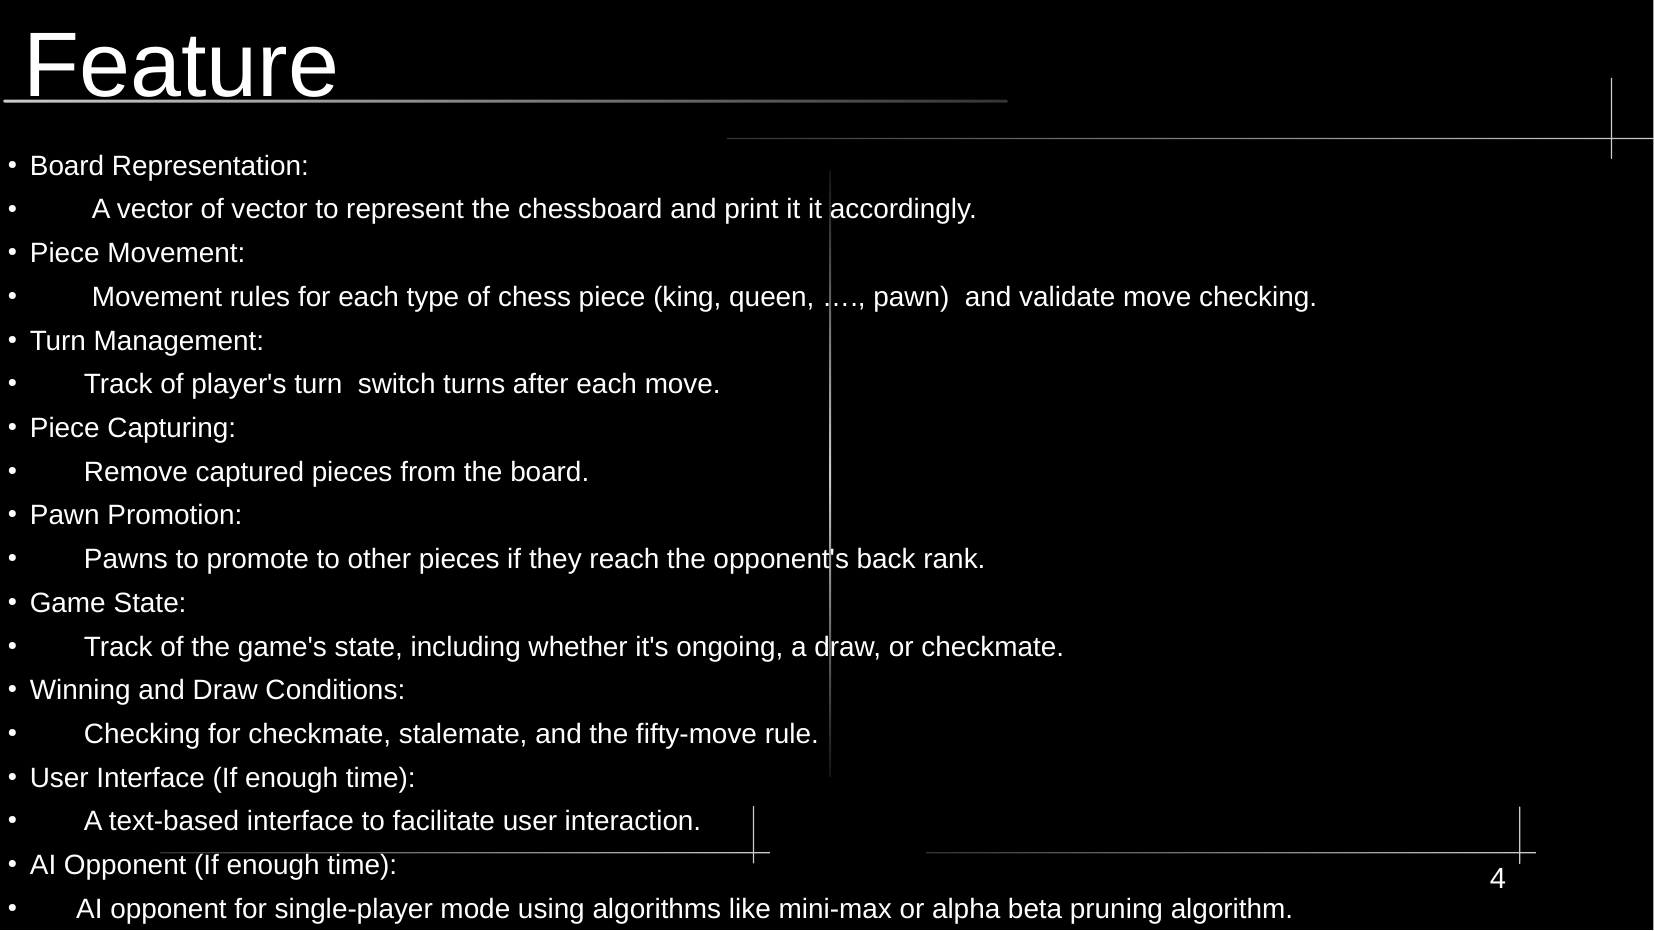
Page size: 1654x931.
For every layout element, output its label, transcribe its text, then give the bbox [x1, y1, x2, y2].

title Feature [23, 11, 1589, 119]
list Board Representation: A vector of vector to represent the chessboard and print it it accordingly. Piece Movement: Movement rules for each type of chess piece (king, queen, …., pawn) and validate move checking. Turn Management: Track of player's turn switch turns after each move. Piece Capturing: Remove captured pieces from the board. Pawn Promotion: Pawns to promote to other pieces if they reach the opponent's back rank. Game State: Track of the game's state, including whether it's ongoing, a draw, or checkmate. Winning and Draw Conditions: Checking for checkmate, stalemate, and the fifty-move rule. User Interface (If enough time): A text-based interface to facilitate user interaction. AI Opponent (If enough time): AI opponent for single-player mode using algorithms like mini-max or alpha beta pruning algorithm. [0, 150, 1651, 931]
text_box [750, 825, 780, 882]
